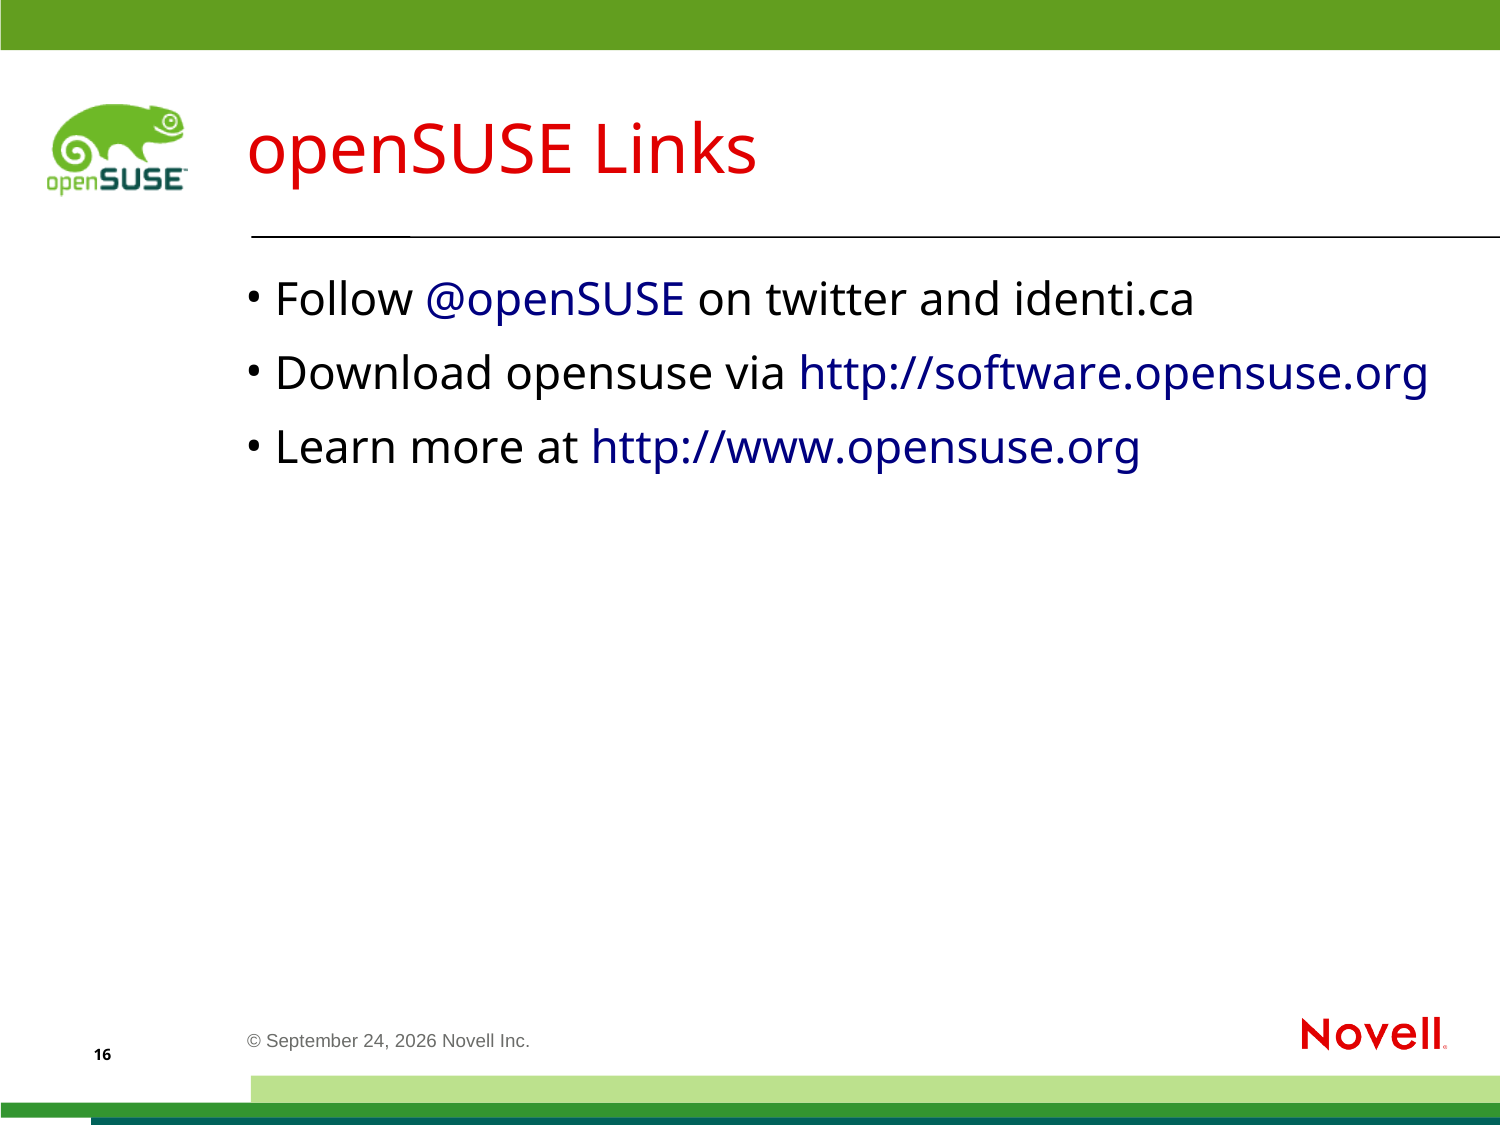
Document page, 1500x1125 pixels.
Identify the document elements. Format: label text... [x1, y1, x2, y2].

title openSUSE Links [246, 68, 1409, 231]
list Follow @openSUSE on twitter and identi.ca Download opensuse via http://software.opensuse.org Learn more at http://www.opensuse.org [245, 267, 1458, 1010]
picture [1295, 1011, 1453, 1056]
picture [47, 104, 188, 197]
